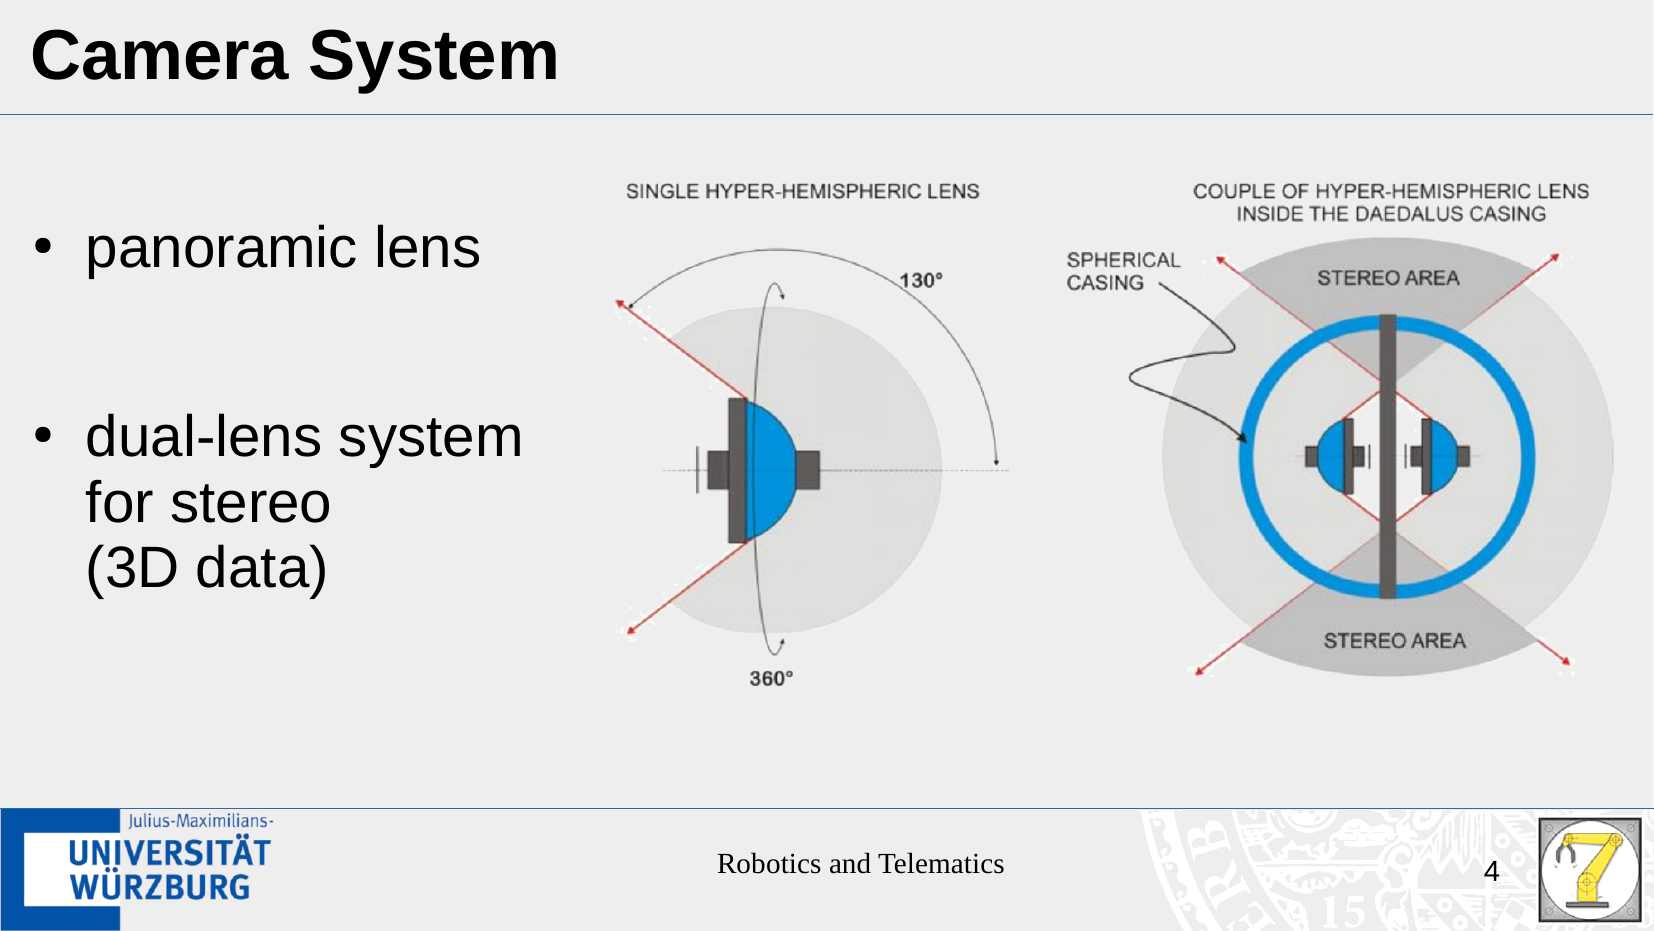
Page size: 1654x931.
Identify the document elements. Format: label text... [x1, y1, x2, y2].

title Camera System [30, 0, 1636, 111]
list panoramic lens dual-lens system for stereo (3D data) [15, 120, 806, 796]
picture [604, 165, 1636, 706]
picture [0, 809, 1654, 931]
